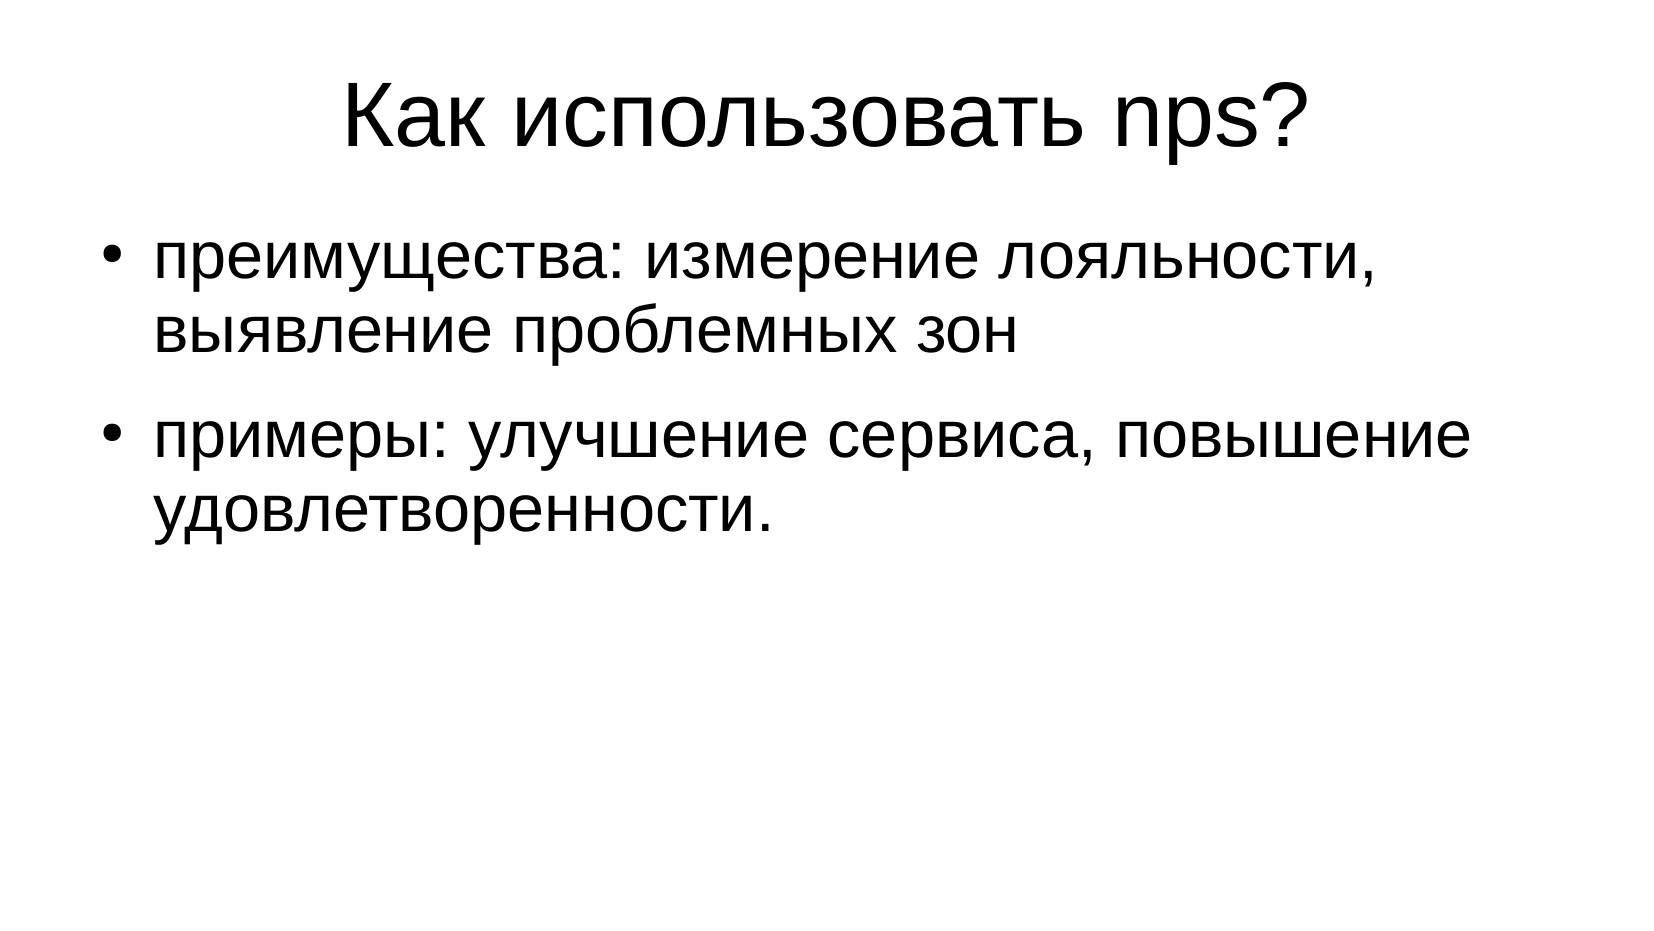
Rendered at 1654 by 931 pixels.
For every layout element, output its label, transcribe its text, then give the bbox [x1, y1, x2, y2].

title Как использовать nps? [82, 37, 1571, 193]
list преимущества: измерение лояльности, выявление проблемных зон примеры: улучшение сервиса, повышение удовлетворенности. [82, 217, 1571, 758]
